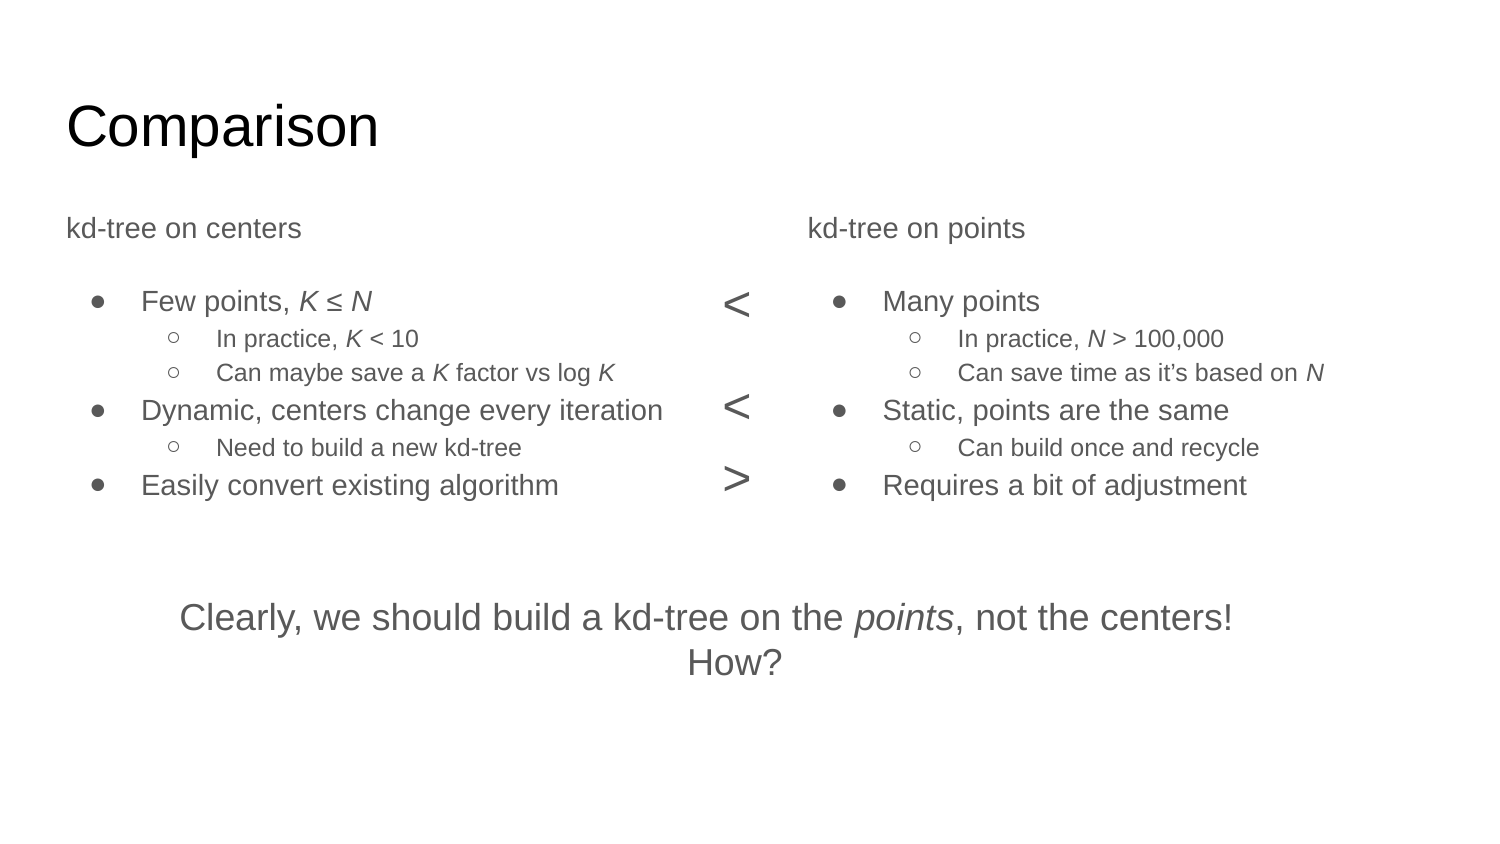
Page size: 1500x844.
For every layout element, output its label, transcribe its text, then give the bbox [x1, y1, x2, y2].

title Comparison [51, 72, 1449, 167]
list kd-tree on points Many points In practice, N > 100,000 Can save time as it’s based on N Static, points are the same Can build once and recycle Requires a bit of adjustment [792, 189, 1449, 750]
text_box > [707, 430, 763, 509]
text_box < [707, 256, 763, 334]
text_box Clearly, we should build a kd-tree on the points, not the centers! How? [164, 578, 1305, 691]
text_box < [707, 358, 763, 430]
list kd-tree on centers Few points, K ≤ N In practice, K < 10 Can maybe save a K factor vs log K Dynamic, centers change every iteration Need to build a new kd-tree Easily convert existing algorithm [51, 189, 708, 750]
